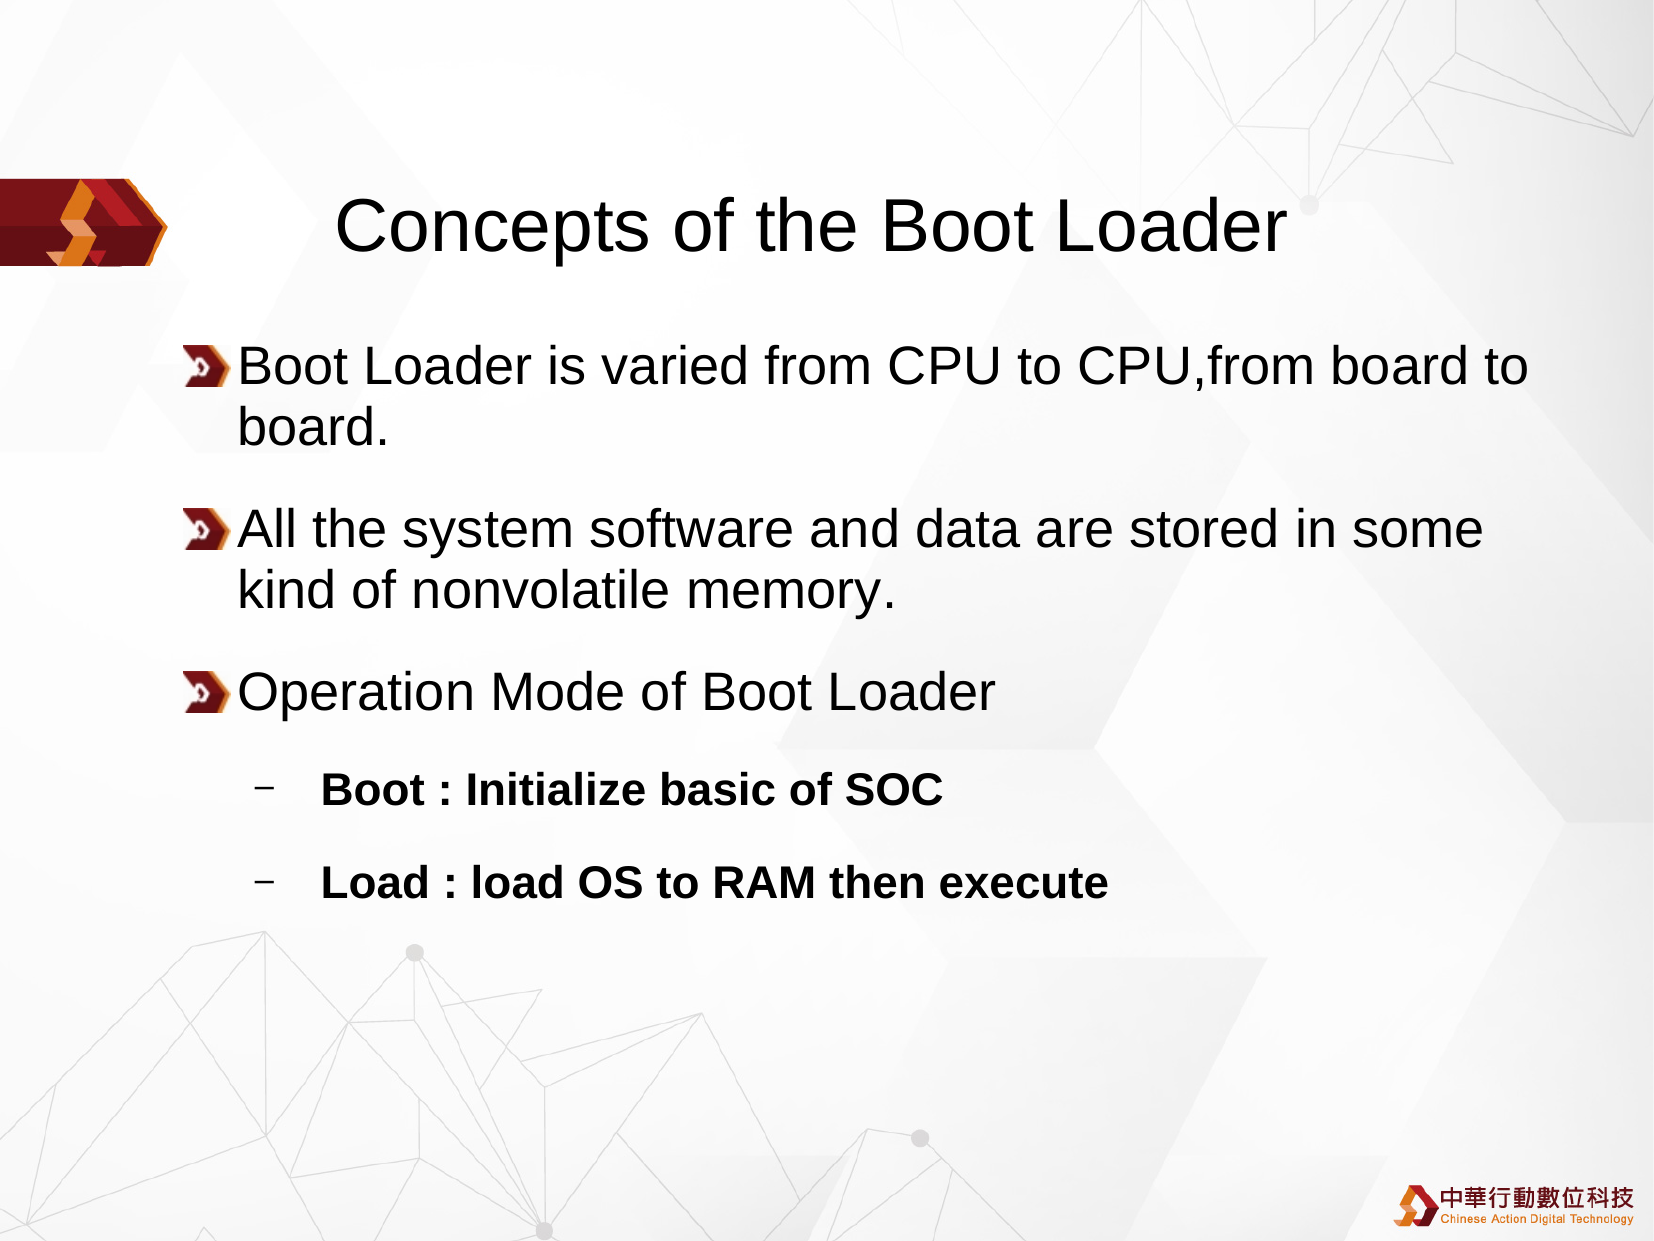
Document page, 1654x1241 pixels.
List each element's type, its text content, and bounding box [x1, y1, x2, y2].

picture [0, 0, 1654, 1241]
title Concepts of the Boot Loader [118, 129, 1506, 322]
list Boot Loader is varied from CPU to CPU,from board to board. All the system software and data are stored in some kind of nonvolatile memory. Operation Mode of Boot Loader Boot : Initialize basic of SOC Load : load OS to RAM then execute [127, 335, 1580, 1055]
